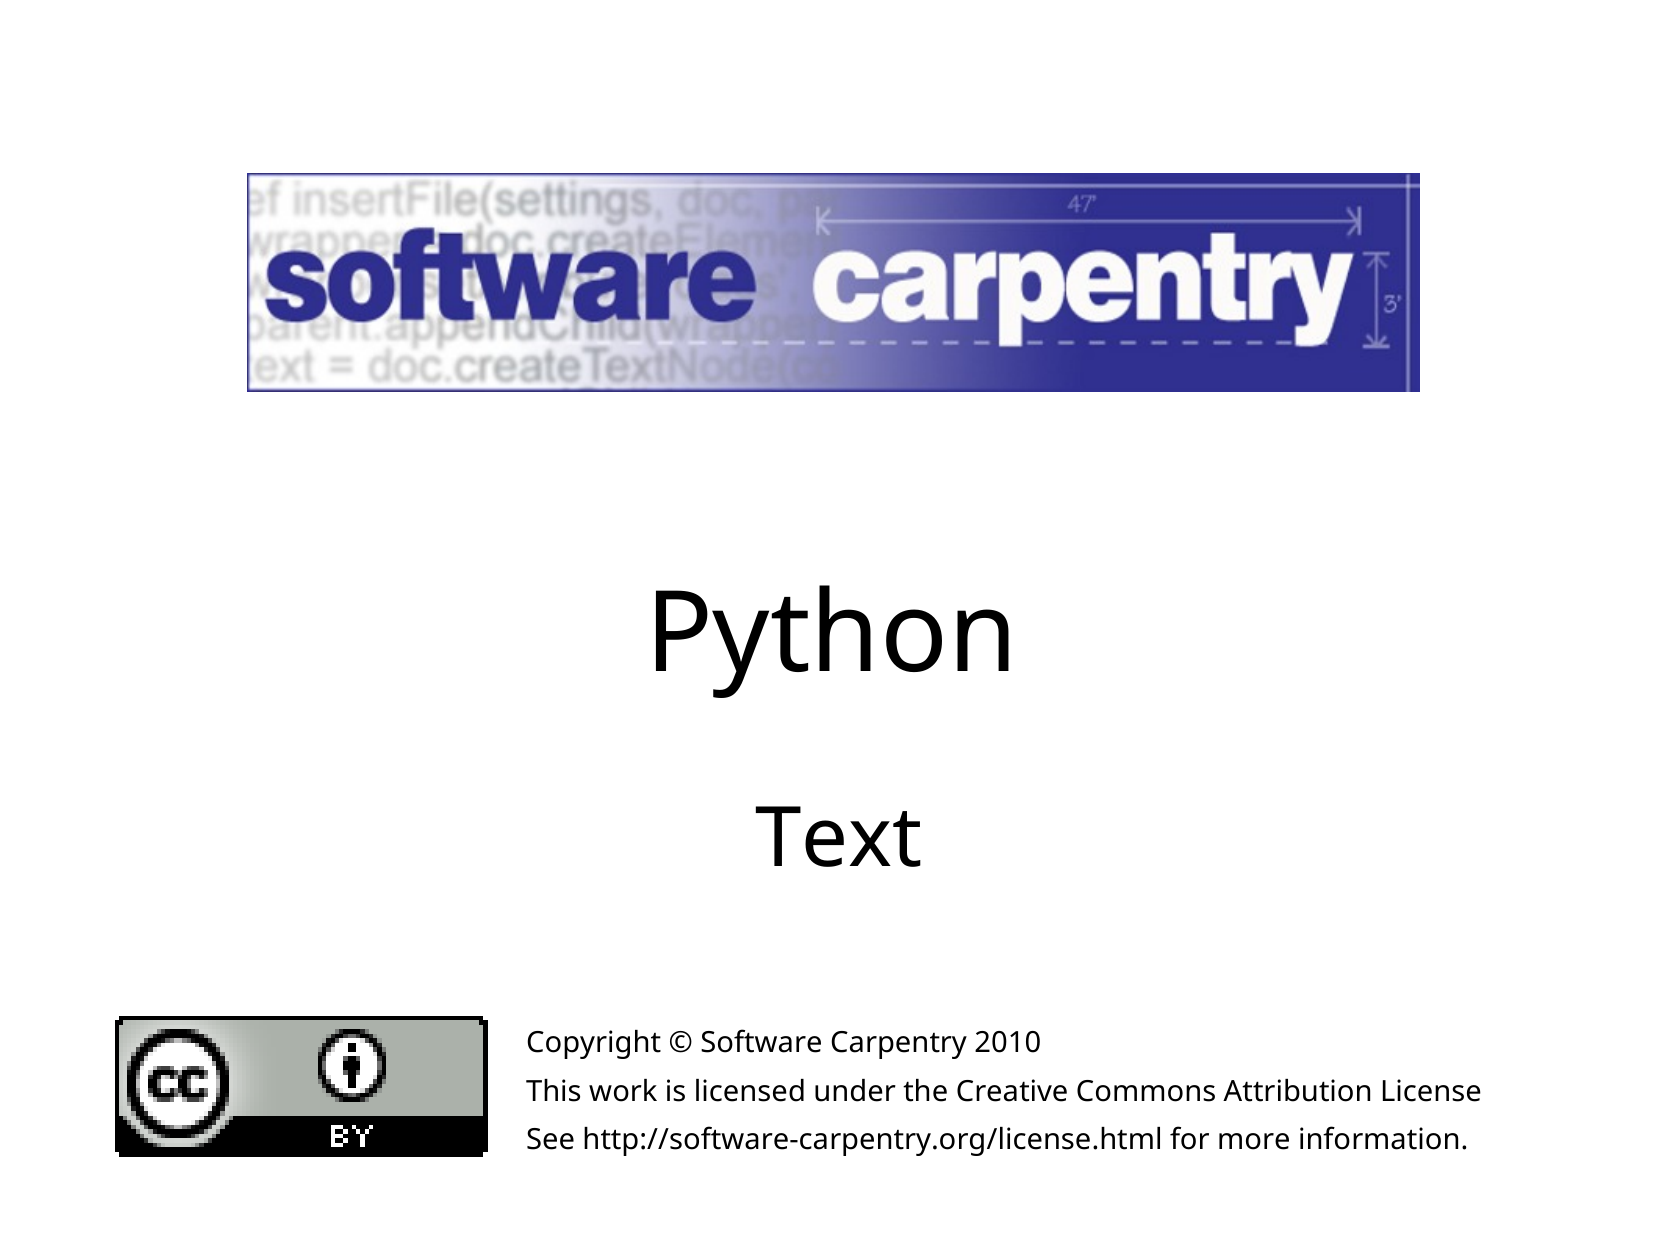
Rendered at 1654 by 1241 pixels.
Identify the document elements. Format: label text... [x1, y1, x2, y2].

text_box Text [188, 773, 1490, 883]
text_box Python [245, 549, 1418, 697]
text_box Copyright © Software Carpentry 2010 This work is licensed under the Creative Commons Attribution License See http://software-carpentry.org/license.html for more information. [511, 1014, 1574, 1164]
picture [115, 1016, 488, 1158]
picture [247, 173, 1420, 392]
